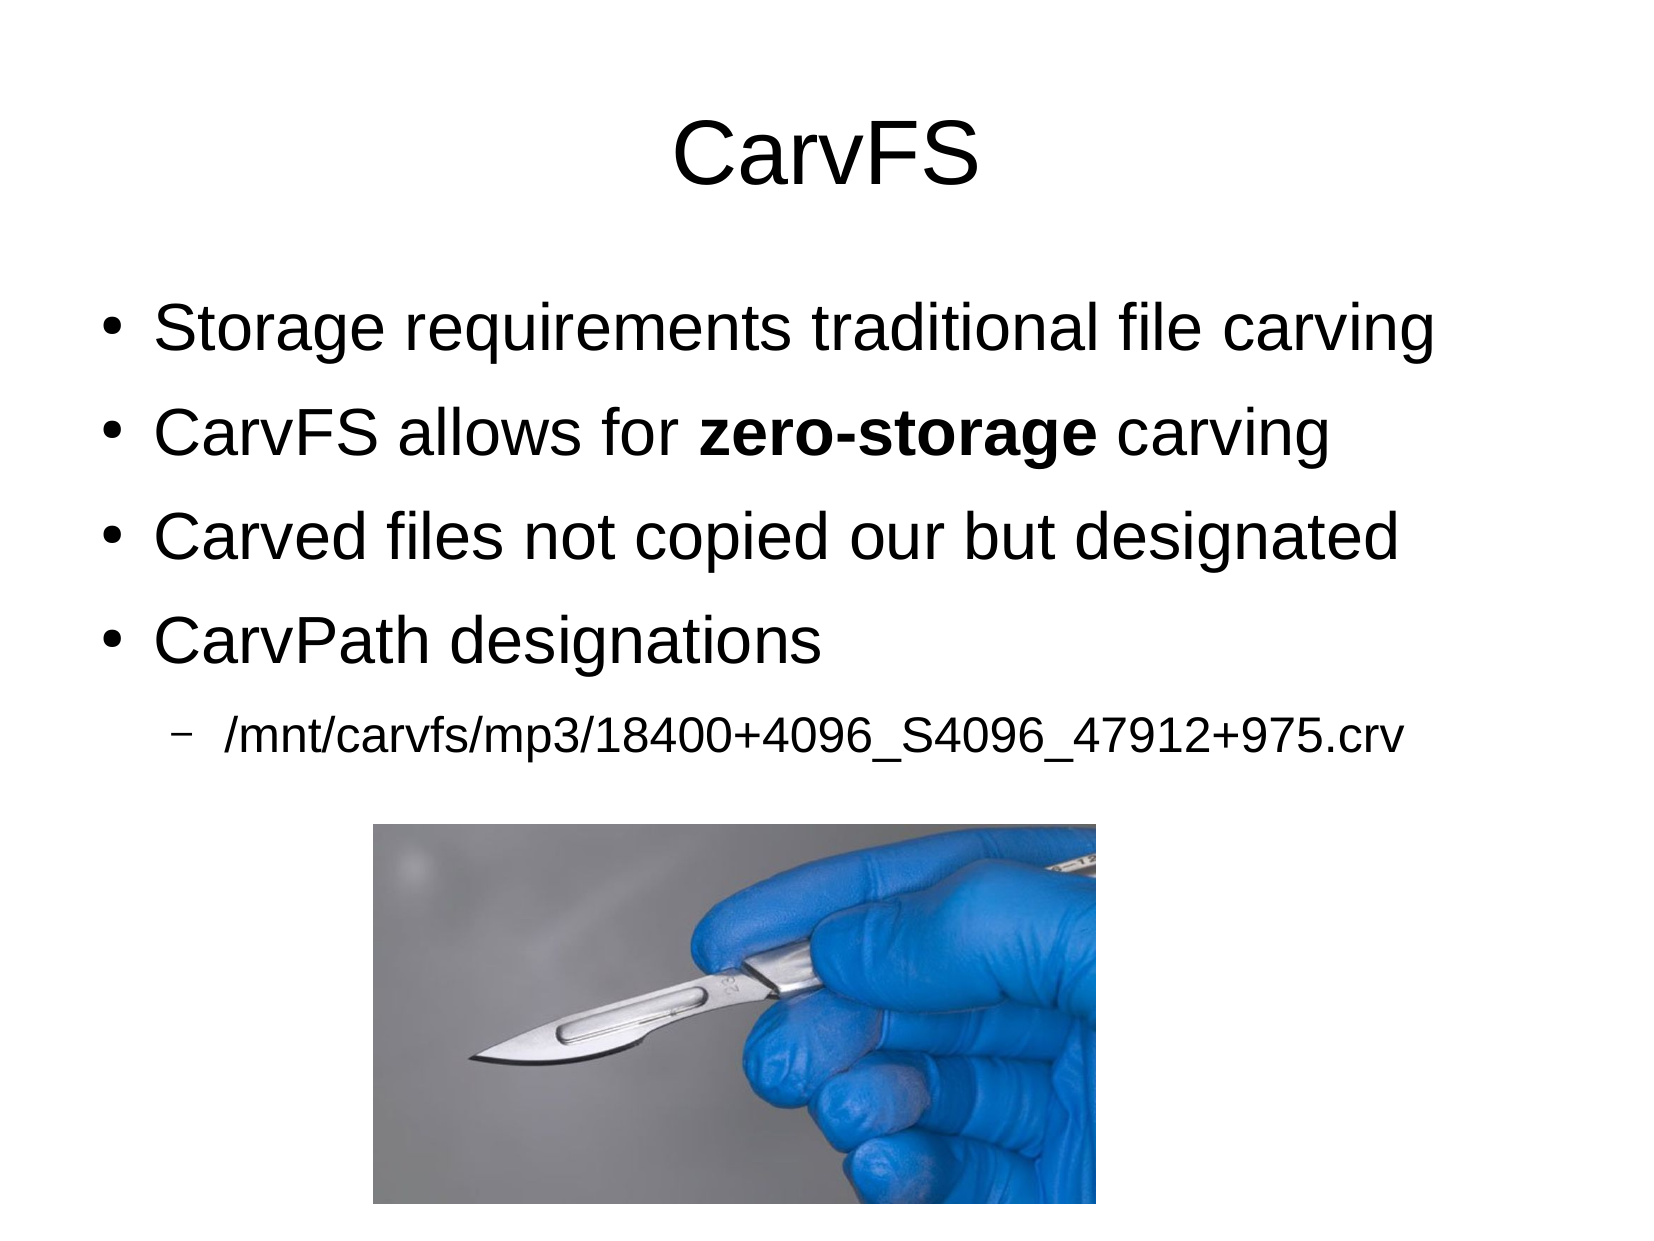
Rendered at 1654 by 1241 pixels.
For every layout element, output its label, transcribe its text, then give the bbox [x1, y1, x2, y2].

picture [373, 824, 1096, 1204]
title CarvFS [82, 49, 1571, 257]
list Storage requirements traditional file carving CarvFS allows for zero-storage carving Carved files not copied our but designated CarvPath designations /mnt/carvfs/mp3/18400+4096_S4096_47912+975.crv [82, 290, 1571, 1010]
